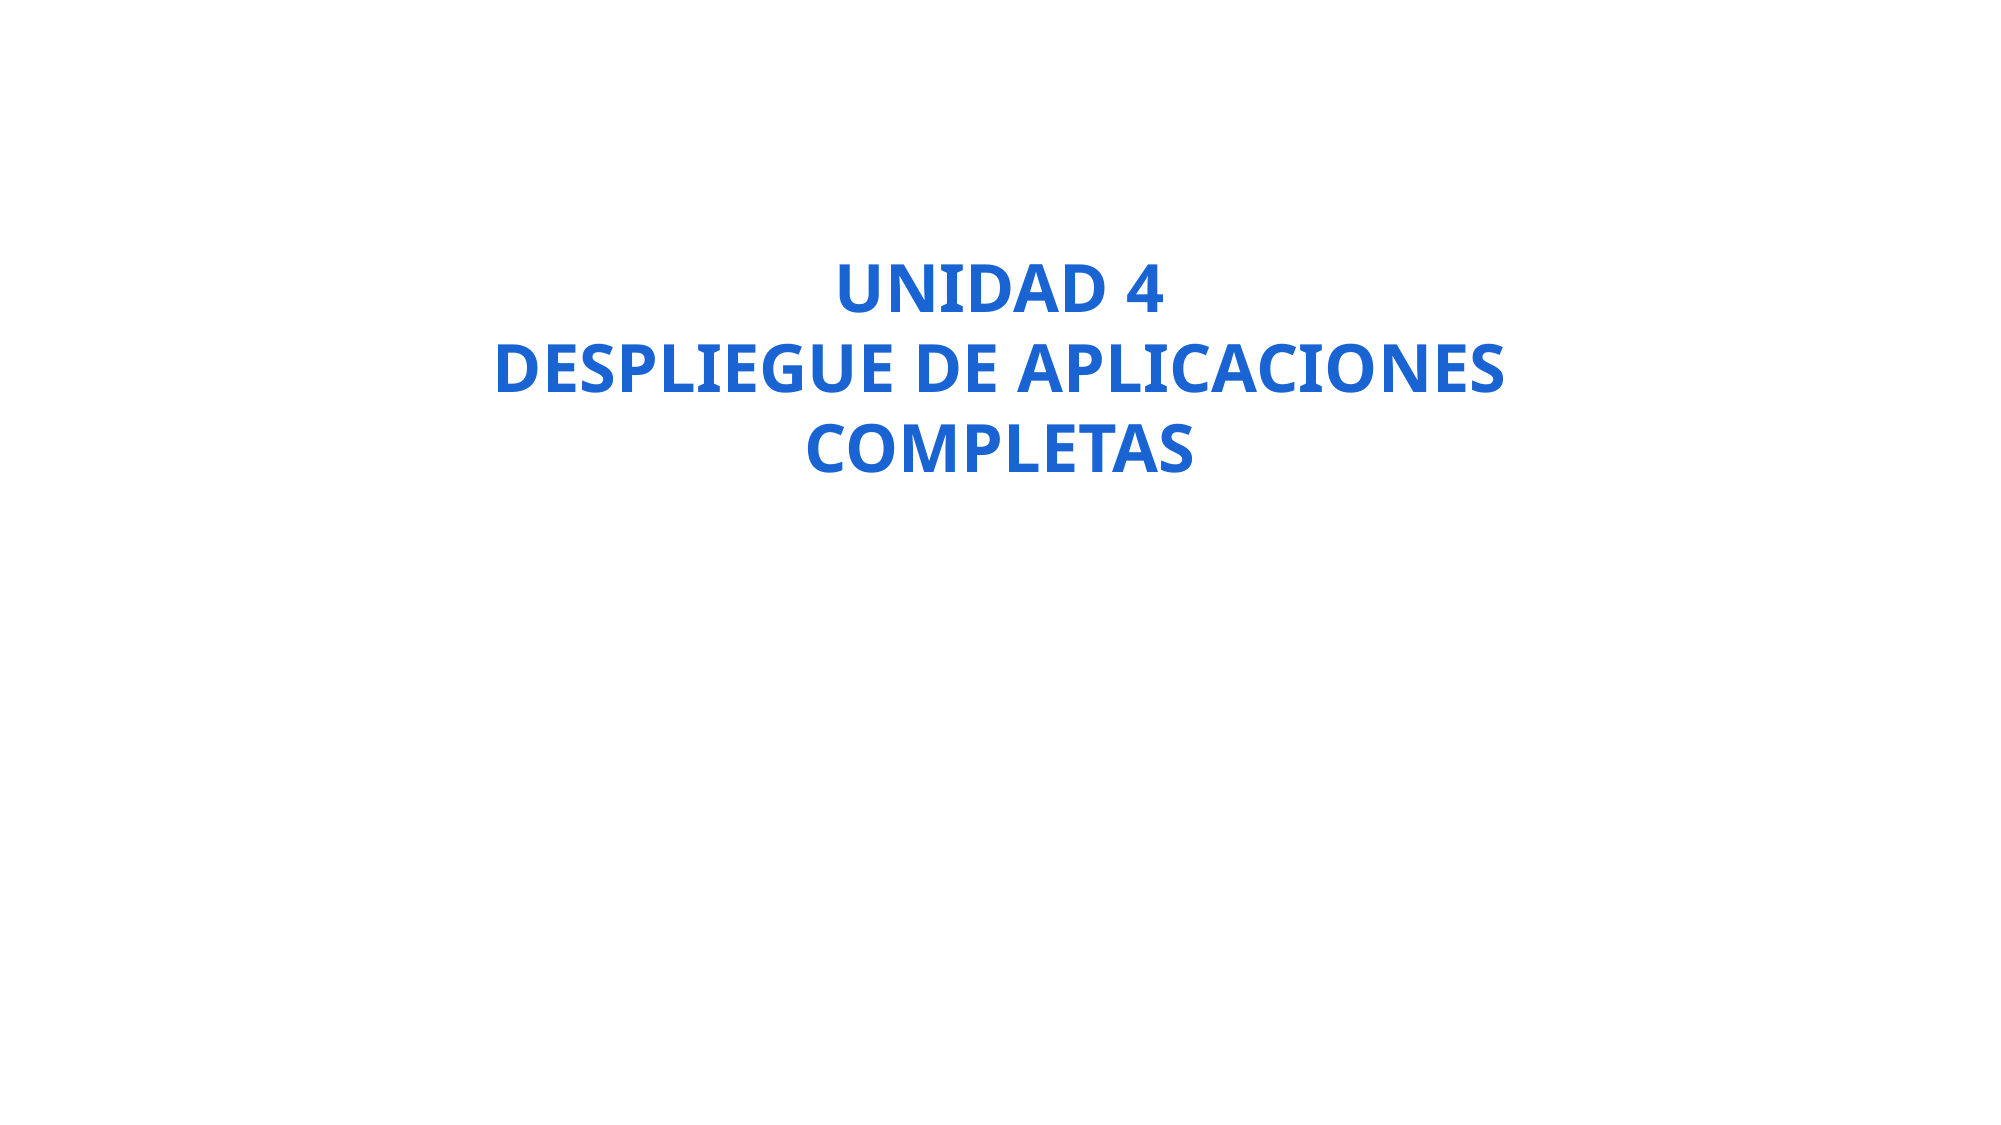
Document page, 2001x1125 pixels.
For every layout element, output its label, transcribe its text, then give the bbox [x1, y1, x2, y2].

text_box UNIDAD 4 DESPLIEGUE DE APLICACIONES COMPLETAS [461, 200, 1539, 531]
